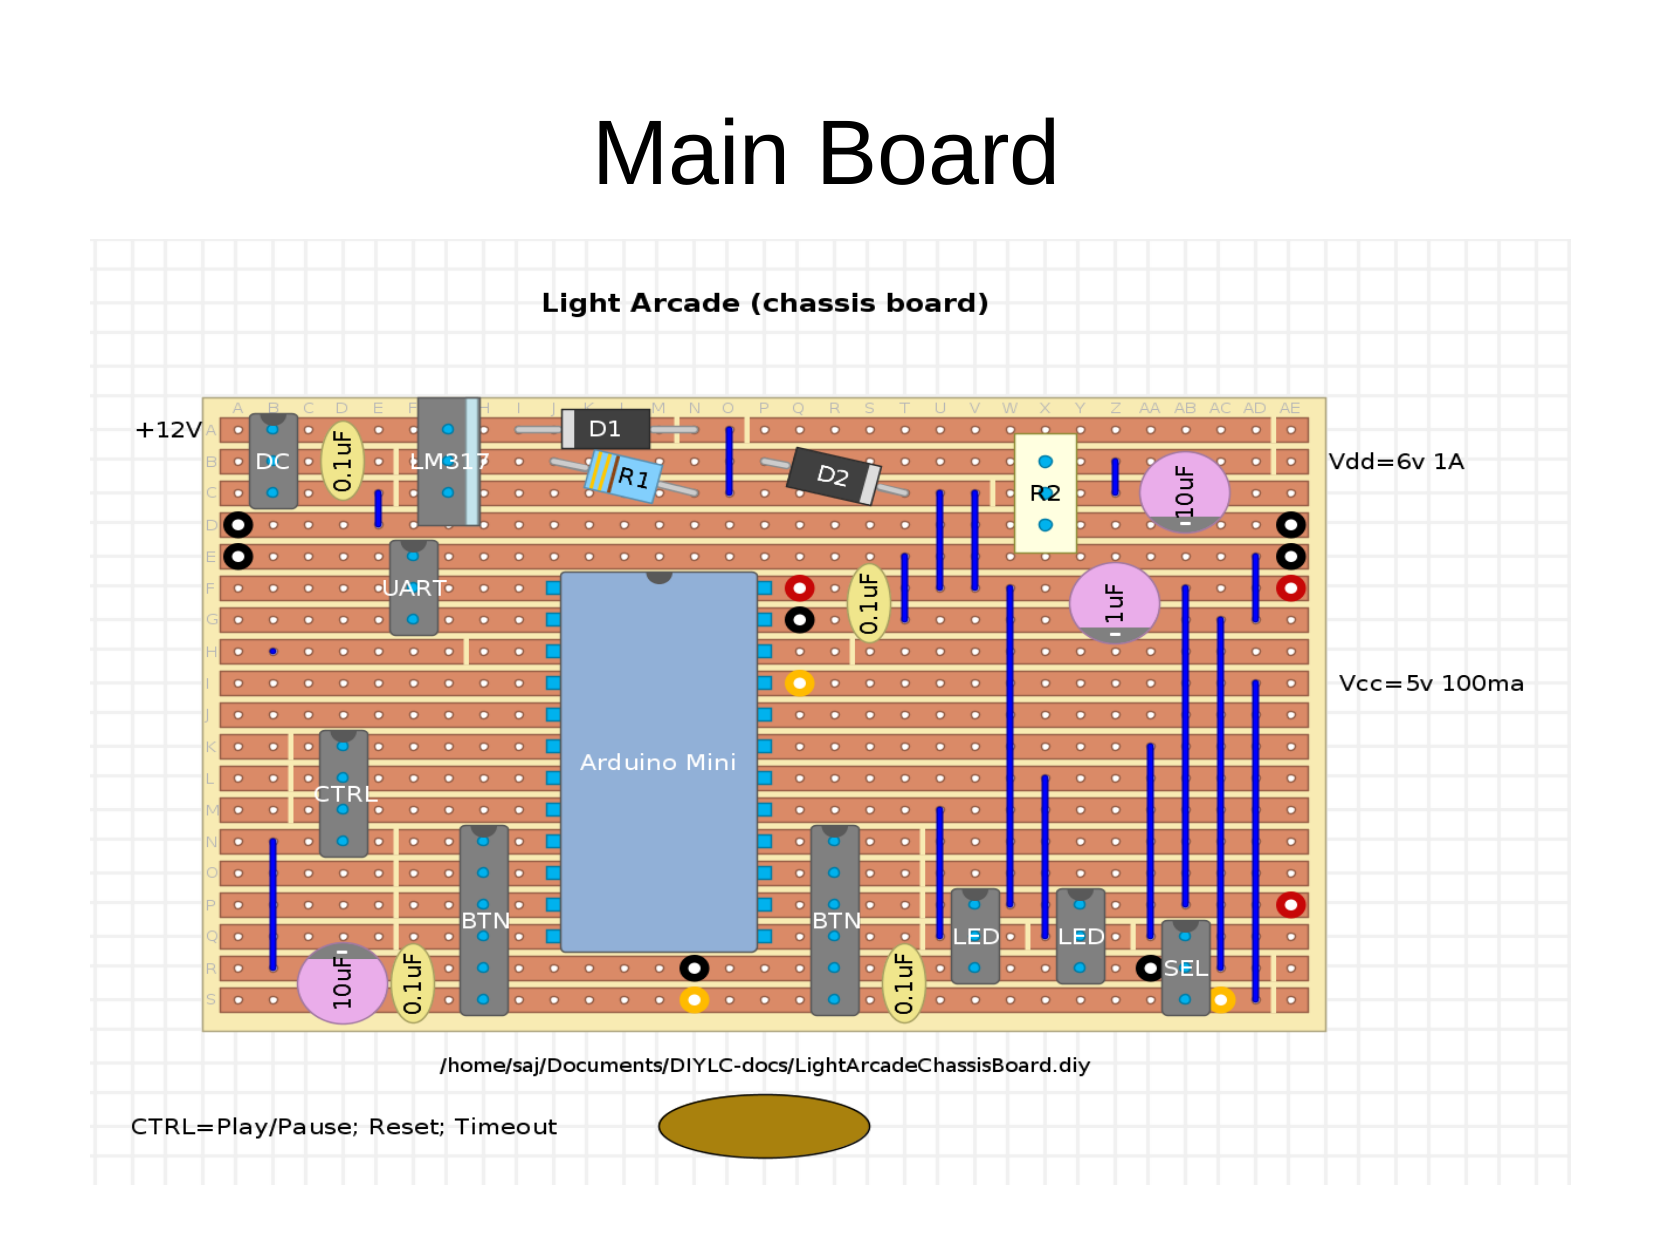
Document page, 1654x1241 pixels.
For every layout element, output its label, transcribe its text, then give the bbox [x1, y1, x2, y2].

picture [90, 239, 1571, 1186]
title Main Board [82, 49, 1571, 257]
